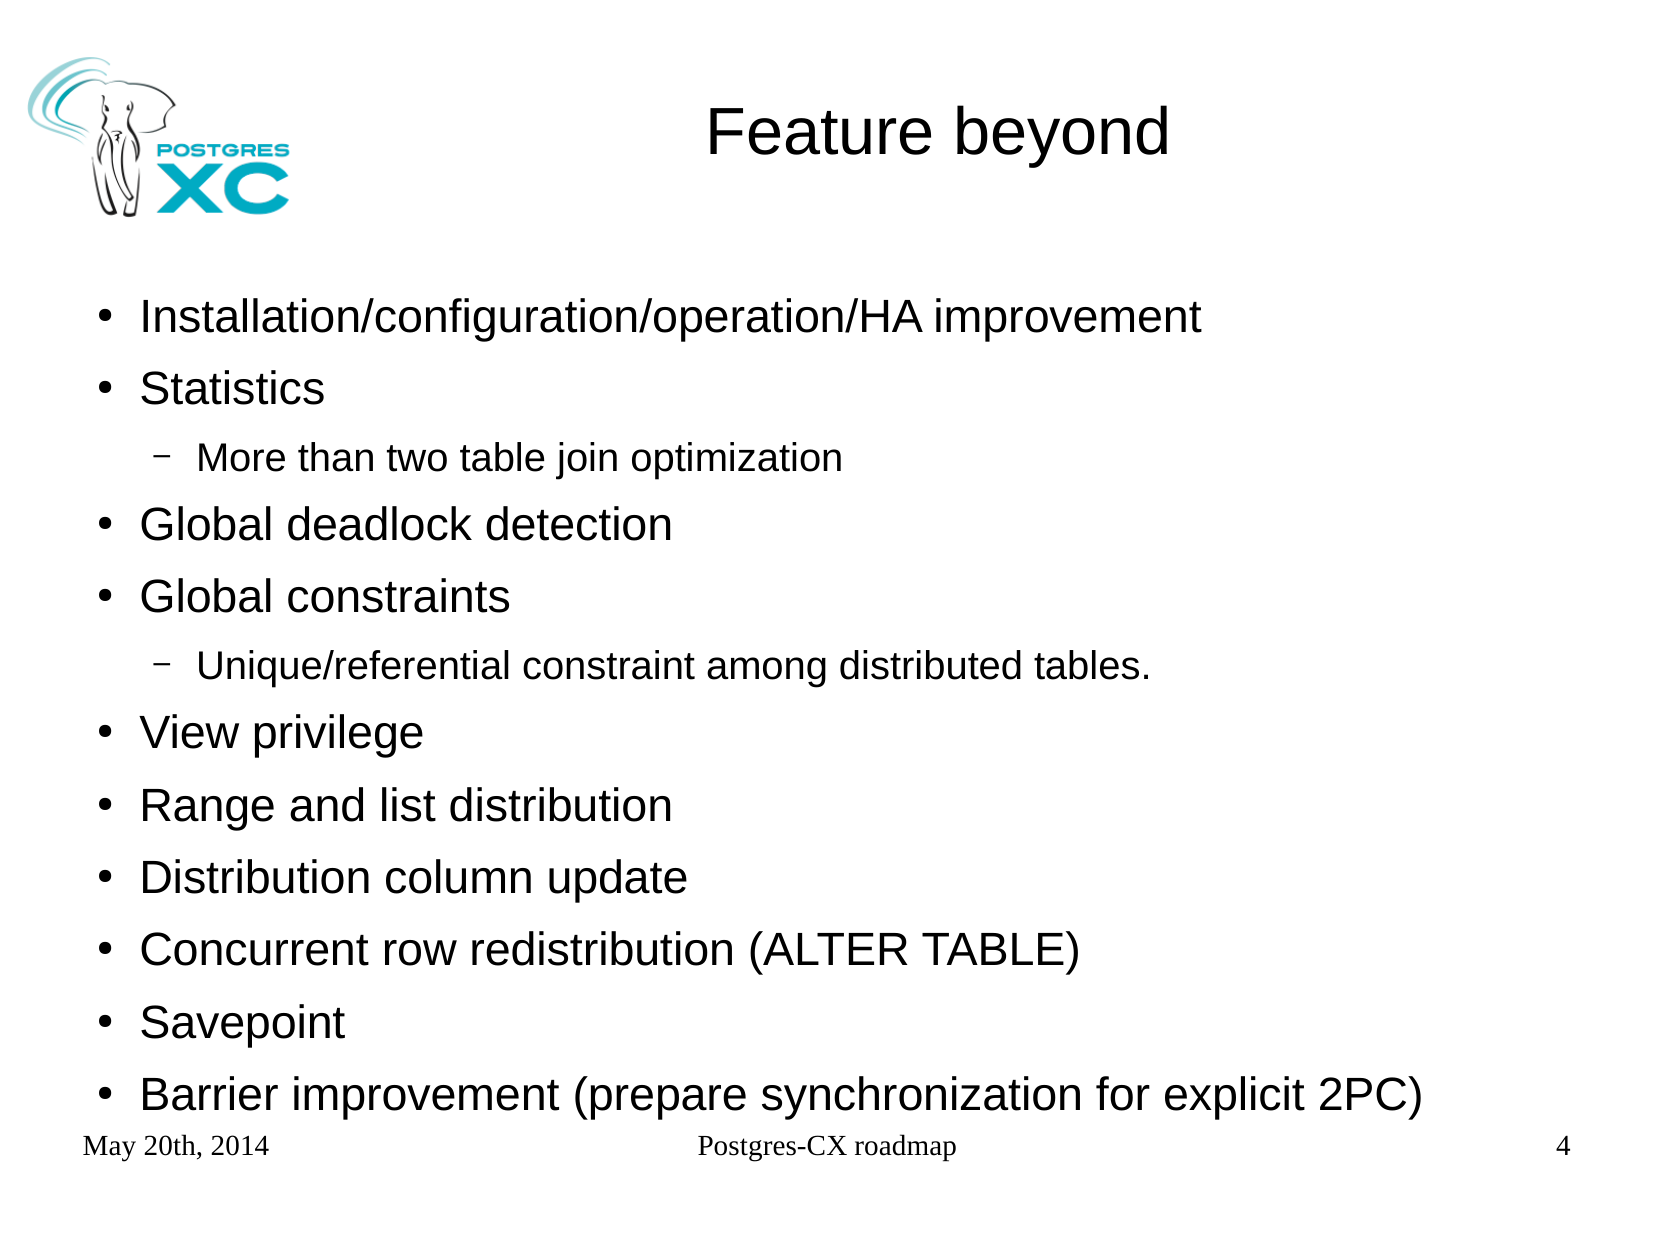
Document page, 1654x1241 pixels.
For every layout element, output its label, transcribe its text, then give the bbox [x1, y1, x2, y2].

title Feature beyond [307, 49, 1571, 213]
picture [23, 52, 301, 225]
list Installation/configuration/operation/HA improvement Statistics More than two table join optimization Global deadlock detection Global constraints Unique/referential constraint among distributed tables. View privilege Range and list distribution Distribution column update Concurrent row redistribution (ALTER TABLE) Savepoint Barrier improvement (prepare synchronization for explicit 2PC) [82, 290, 1571, 1123]
